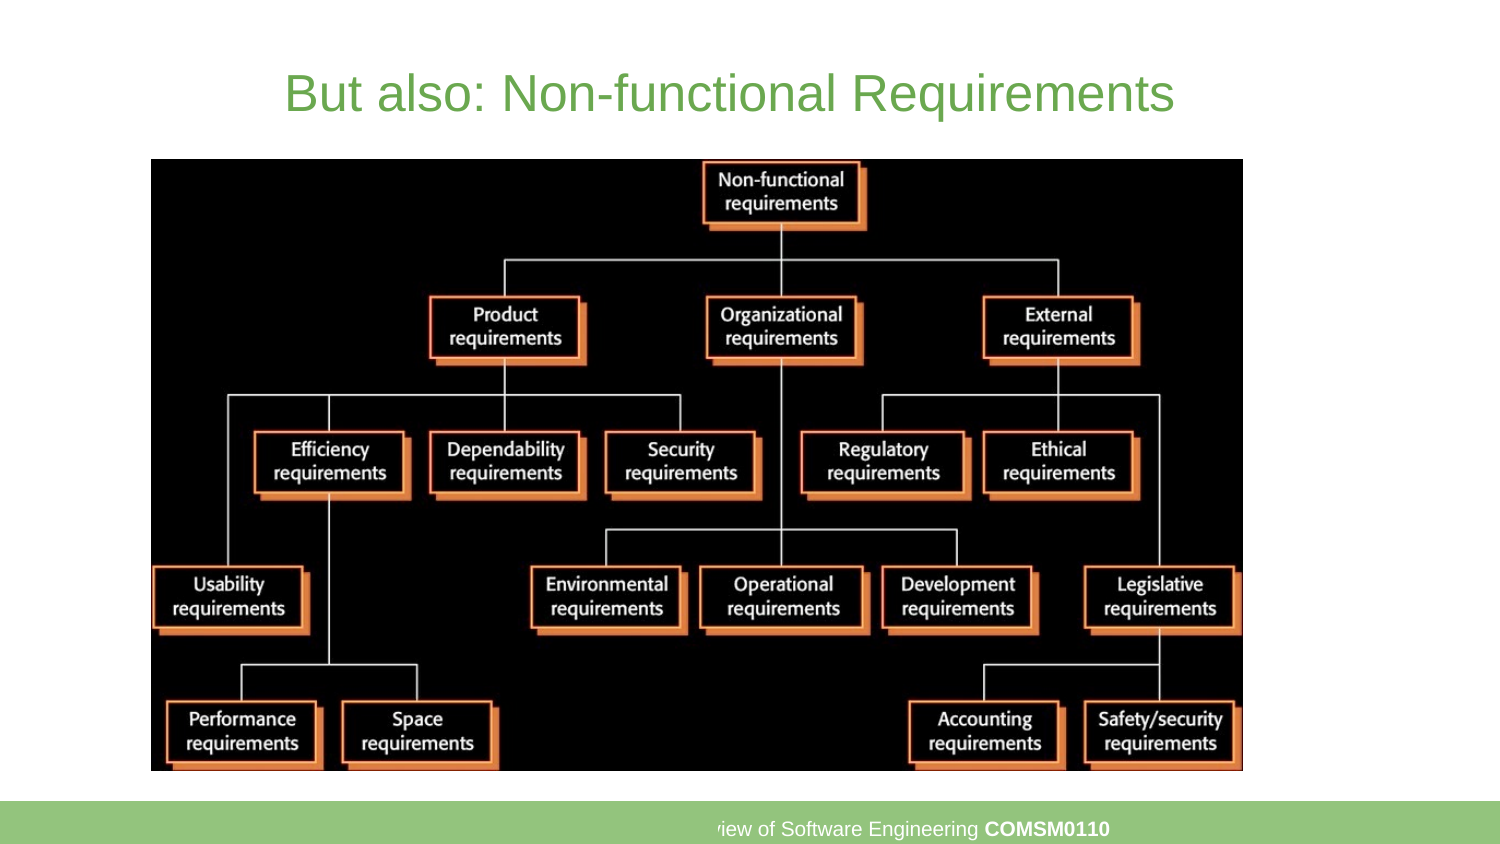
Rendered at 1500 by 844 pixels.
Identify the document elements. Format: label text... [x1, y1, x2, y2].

title But also: Non-functional Requirements [37, 44, 1423, 144]
picture [151, 159, 1243, 771]
